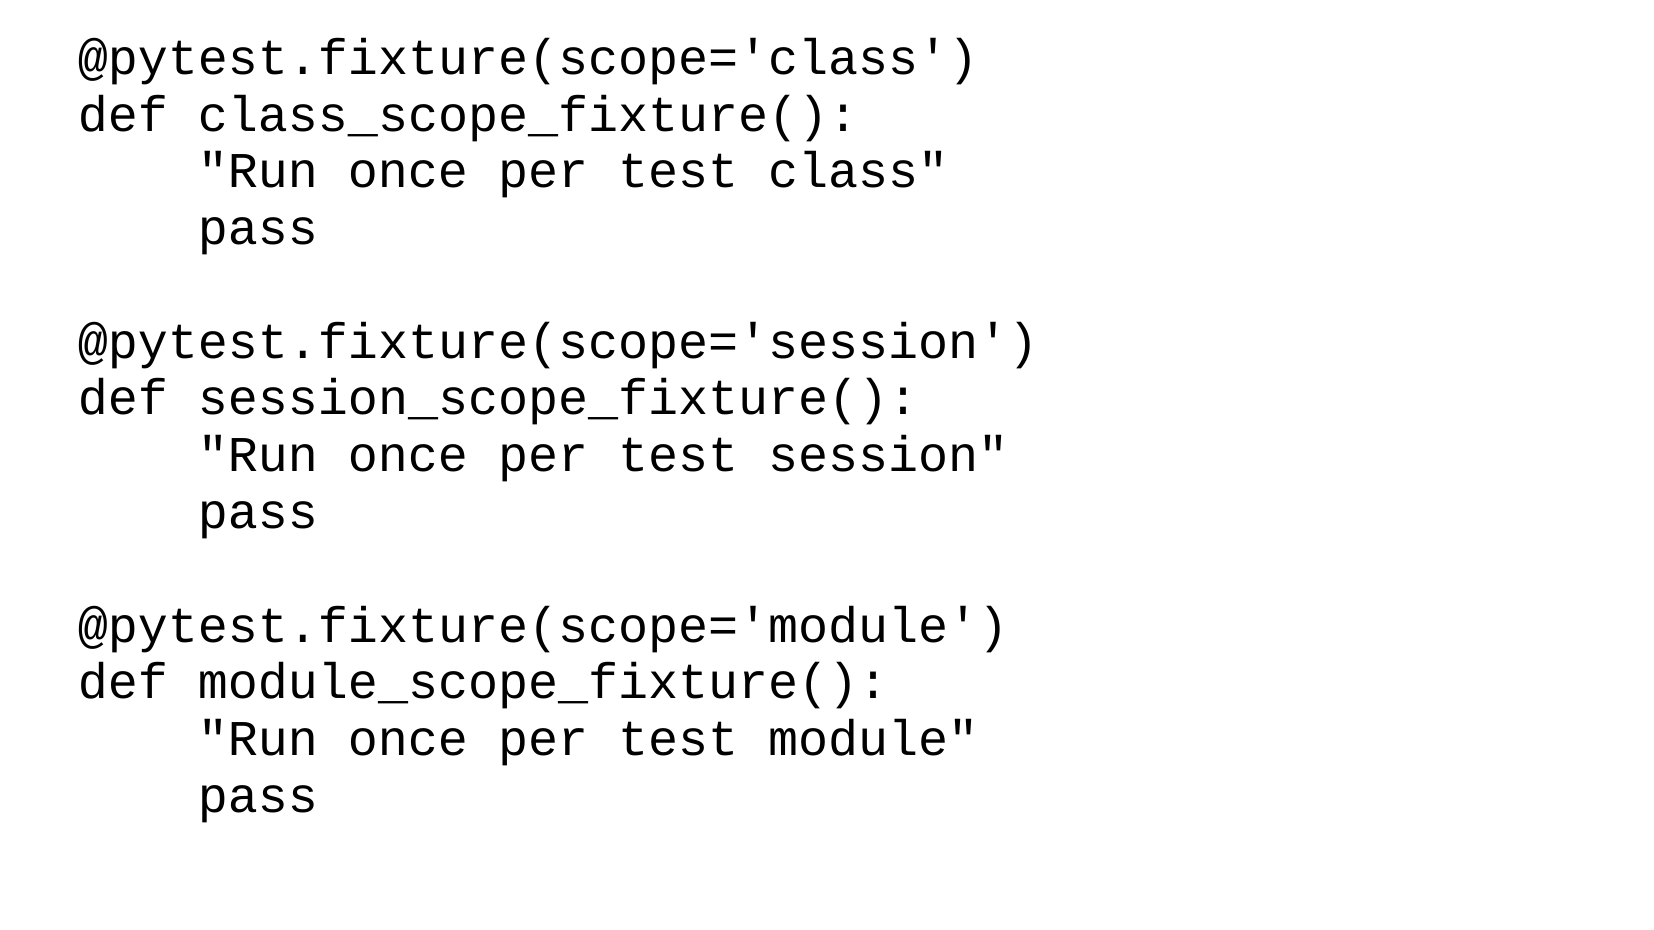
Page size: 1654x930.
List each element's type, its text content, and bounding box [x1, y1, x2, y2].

text_box @pytest.fixture(scope='class') def class_scope_fixture(): "Run once per test class" pass @pytest.fixture(scope='session') def session_scope_fixture(): "Run once per test session" pass @pytest.fixture(scope='module') def module_scope_fixture(): "Run once per test module" pass [63, 25, 1601, 835]
